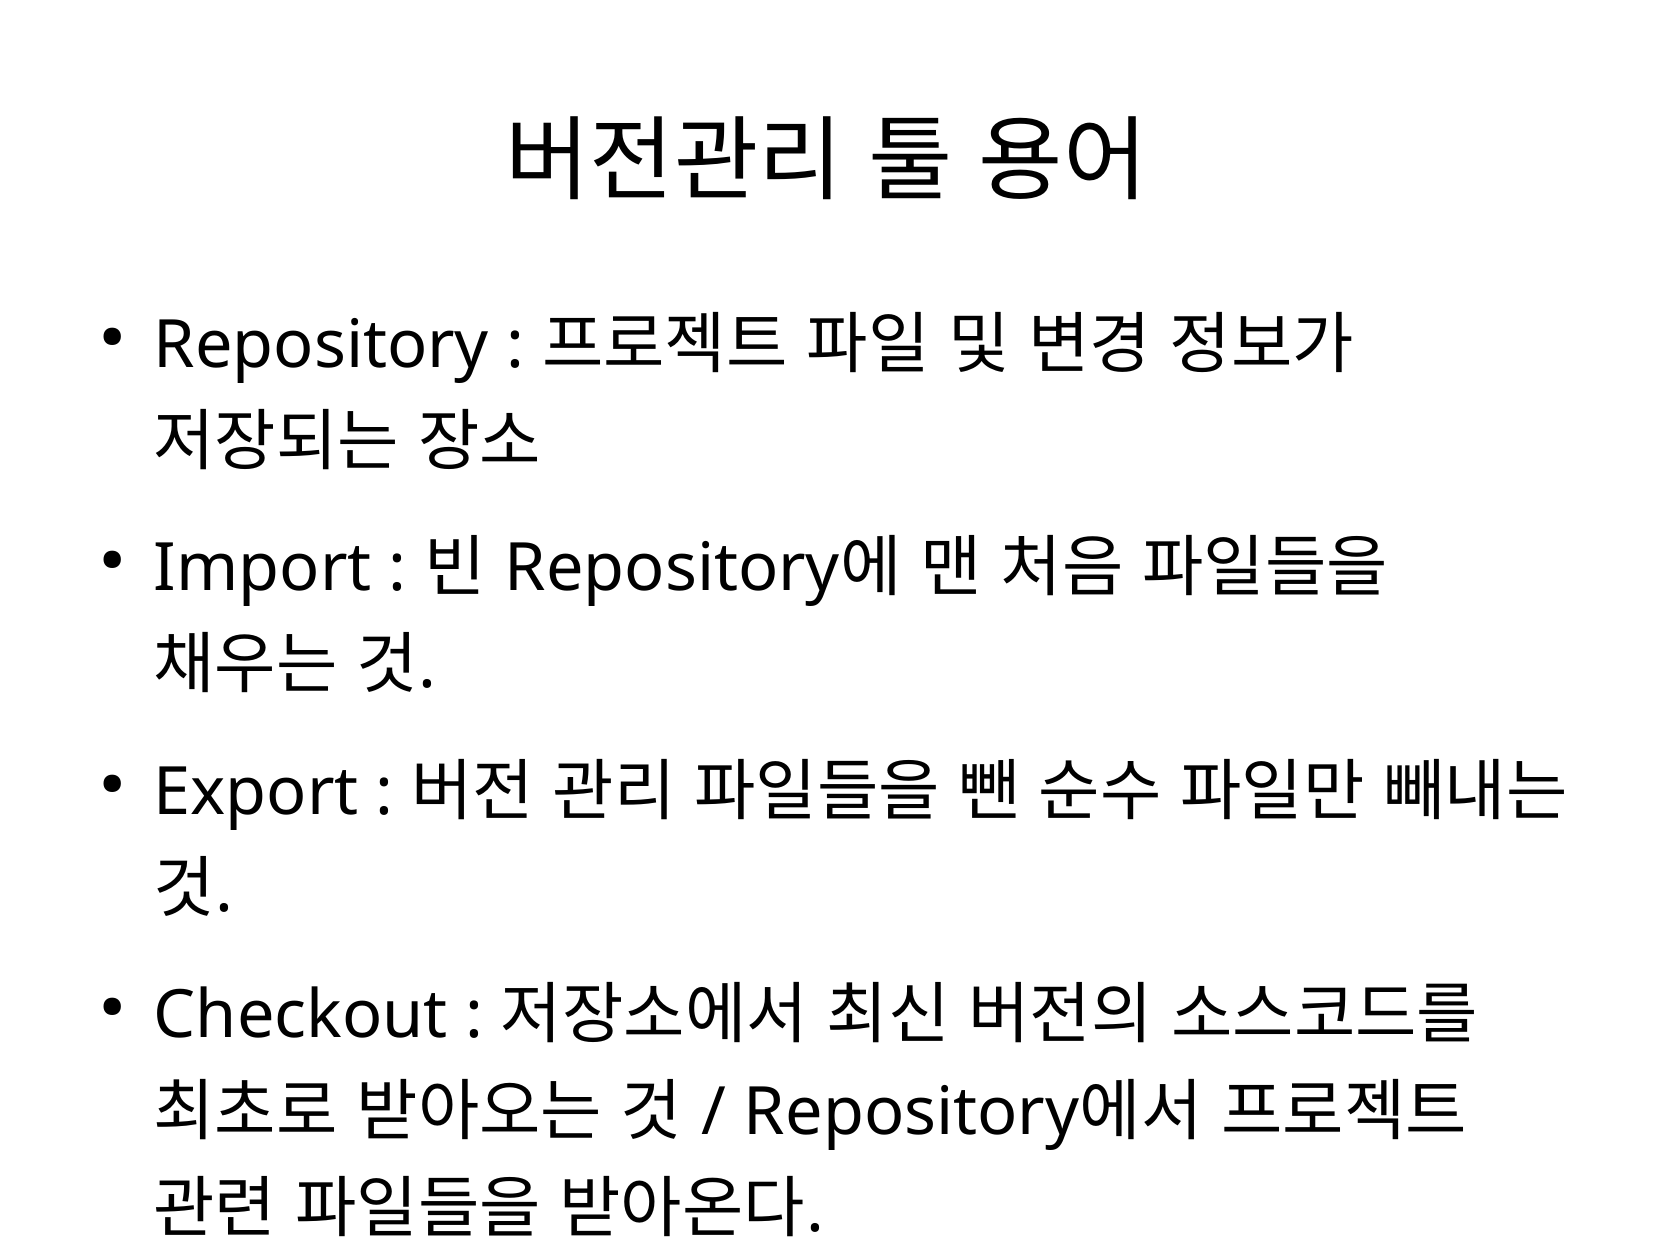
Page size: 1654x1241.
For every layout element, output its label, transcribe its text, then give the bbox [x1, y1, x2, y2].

title 버전관리 툴 용어 [82, 49, 1571, 257]
list Repository : 프로젝트 파일 및 변경 정보가 저장되는 장소 Import : 빈 Repository에 맨 처음 파일들을 채우는 것. Export : 버전 관리 파일들을 뺀 순수 파일만 빼내는 것. Checkout : 저장소에서 최신 버전의 소스코드를 최초로 받아오는 것 / Repository에서 프로젝트 관련 파일들을 받아온다. [82, 290, 1571, 1109]
